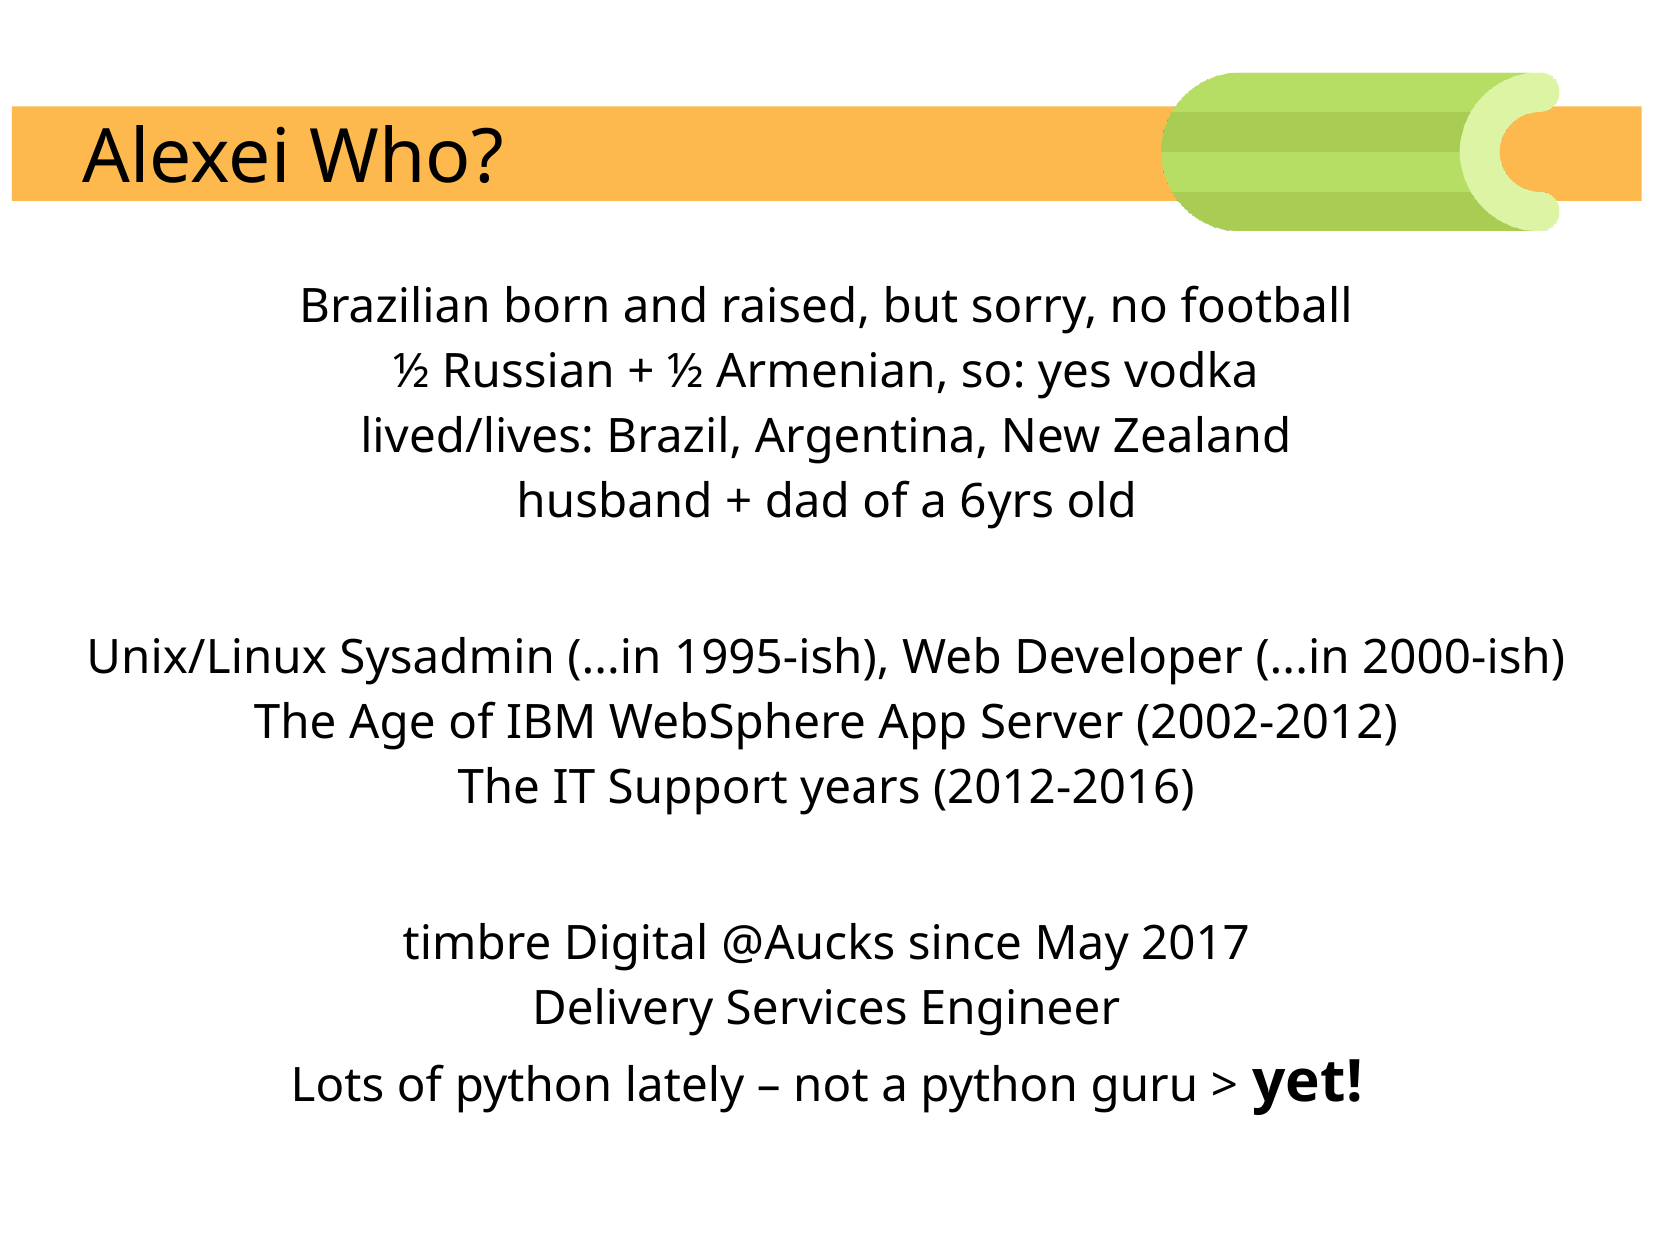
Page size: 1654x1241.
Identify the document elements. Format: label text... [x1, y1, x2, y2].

picture [1160, 0, 1560, 259]
list Brazilian born and raised, but sorry, no football ½ Russian + ½ Armenian, so: yes vodka lived/lives: Brazil, Argentina, New Zealand husband + dad of a 6yrs old Unix/Linux Sysadmin (...in 1995-ish), Web Developer (...in 2000-ish) The Age of IBM WebSphere App Server (2002-2012) The IT Support years (2012-2016) timbre Digital @Aucks since May 2017 Delivery Services Engineer Lots of python lately – not a python guru > yet! [82, 259, 1571, 1130]
title Alexei Who? [82, 94, 1264, 213]
